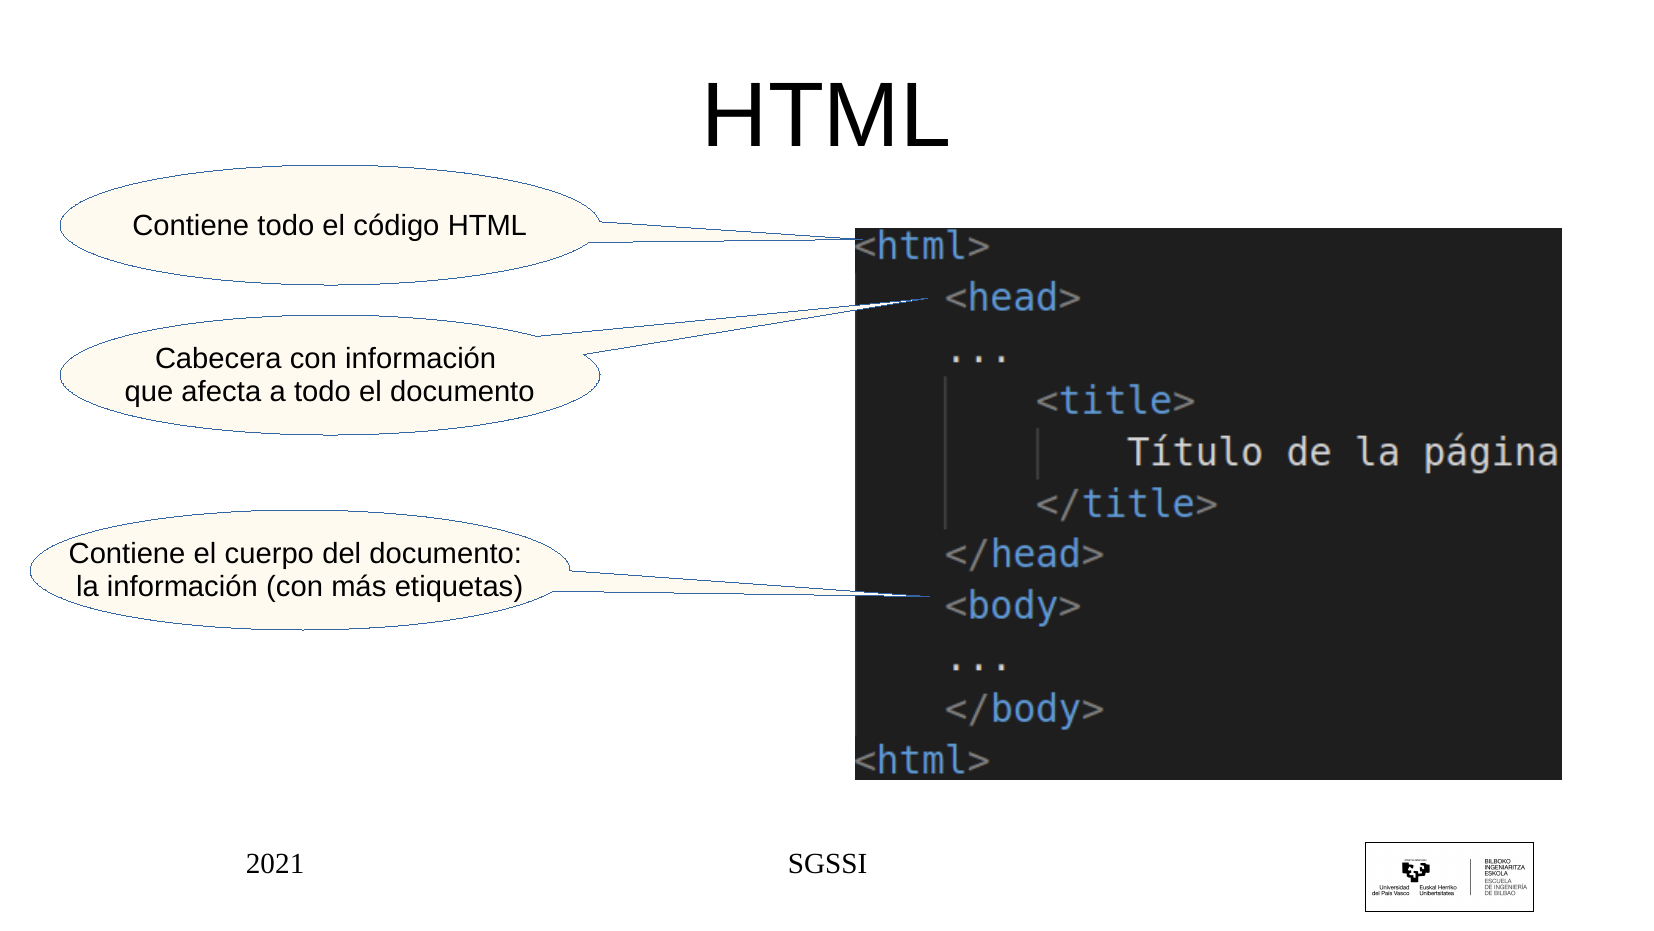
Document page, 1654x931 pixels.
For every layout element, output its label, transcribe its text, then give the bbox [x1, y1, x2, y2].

text_box Cabecera con información que afecta a todo el documento [60, 298, 928, 436]
picture [855, 228, 1562, 781]
text_box Contiene todo el código HTML [60, 165, 863, 286]
title HTML [82, 37, 1571, 193]
picture [1366, 843, 1533, 911]
text_box Contiene el cuerpo del documento: la información (con más etiquetas) [30, 510, 930, 631]
